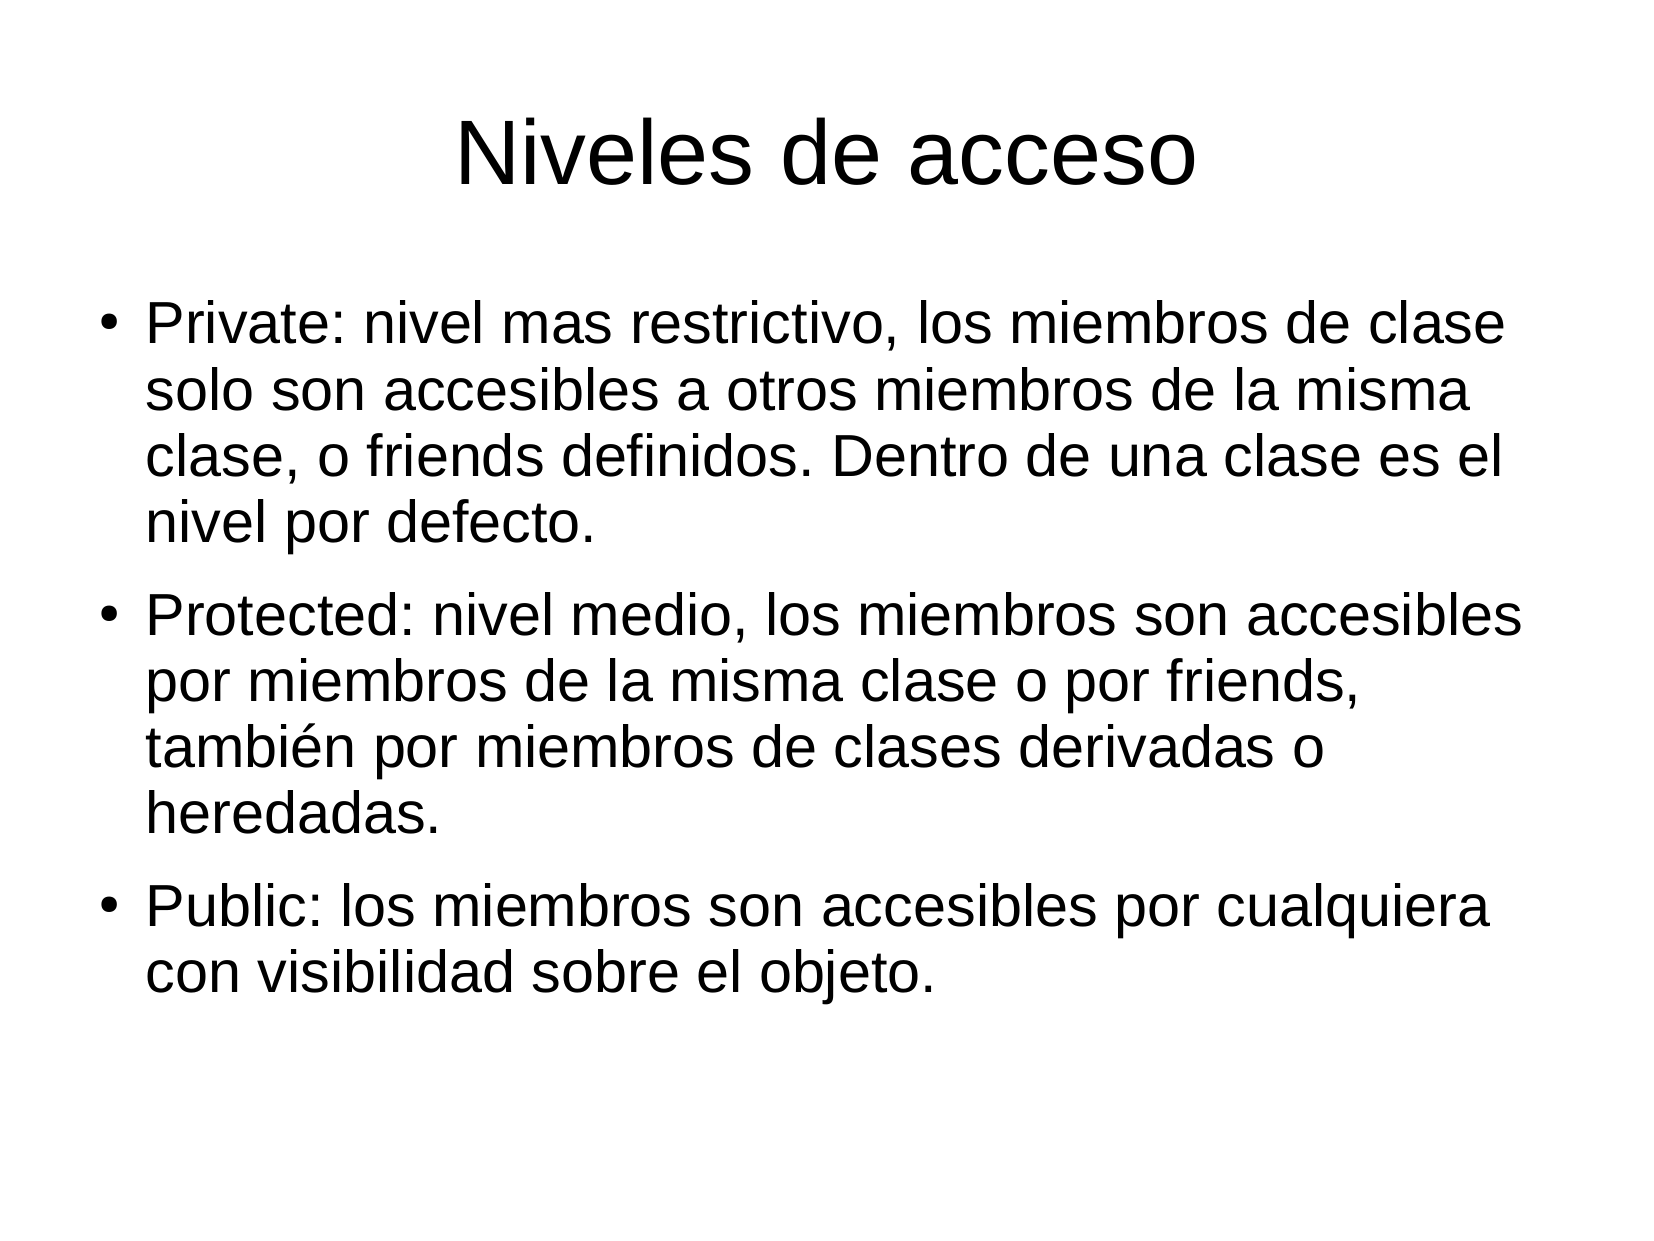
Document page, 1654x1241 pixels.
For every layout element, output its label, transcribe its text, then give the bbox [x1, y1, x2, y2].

list Private: nivel mas restrictivo, los miembros de clase solo son accesibles a otros miembros de la misma clase, o friends definidos. Dentro de una clase es el nivel por defecto. Protected: nivel medio, los miembros son accesibles por miembros de la misma clase o por friends, también por miembros de clases derivadas o heredadas. Public: los miembros son accesibles por cualquiera con visibilidad sobre el objeto. [82, 290, 1571, 1010]
title Niveles de acceso [82, 49, 1571, 257]
